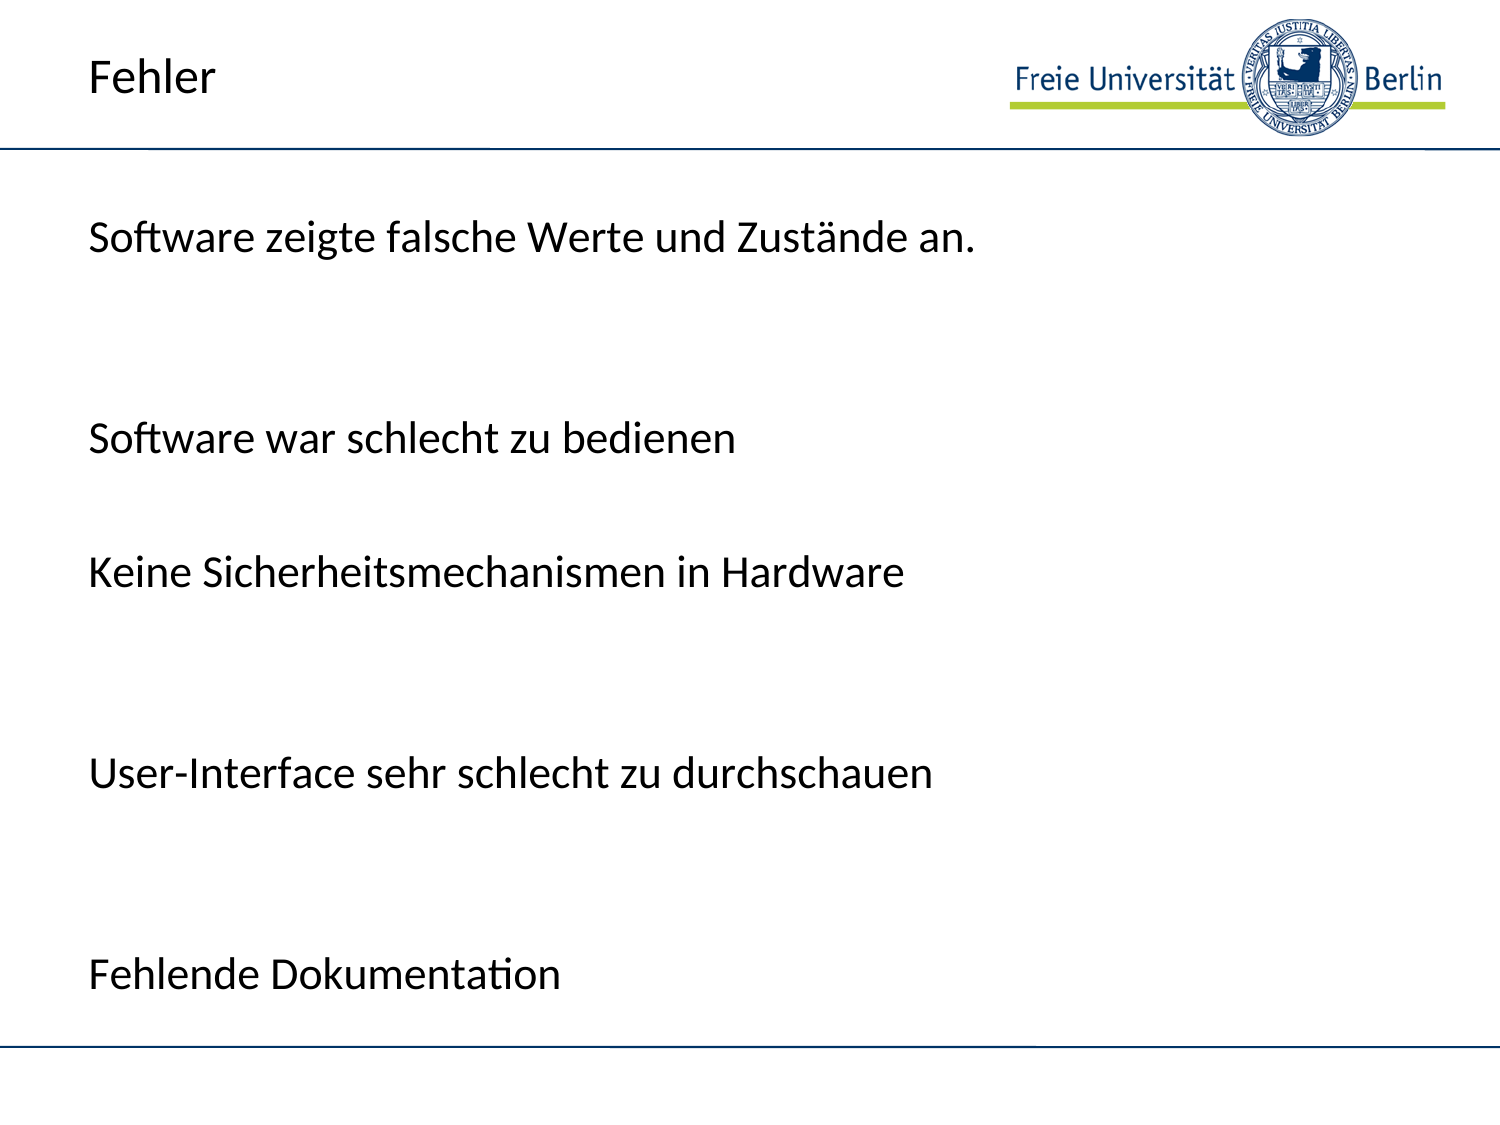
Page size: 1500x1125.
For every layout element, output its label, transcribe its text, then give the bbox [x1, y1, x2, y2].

picture [1009, 19, 1446, 137]
title Fehler [88, 12, 974, 135]
list Software zeigte falsche Werte und Zustände an. Software war schlecht zu bedienen Keine Sicherheitsmechanismen in Hardware User-Interface sehr schlecht zu durchschauen Fehlende Dokumentation [88, 206, 1417, 1033]
